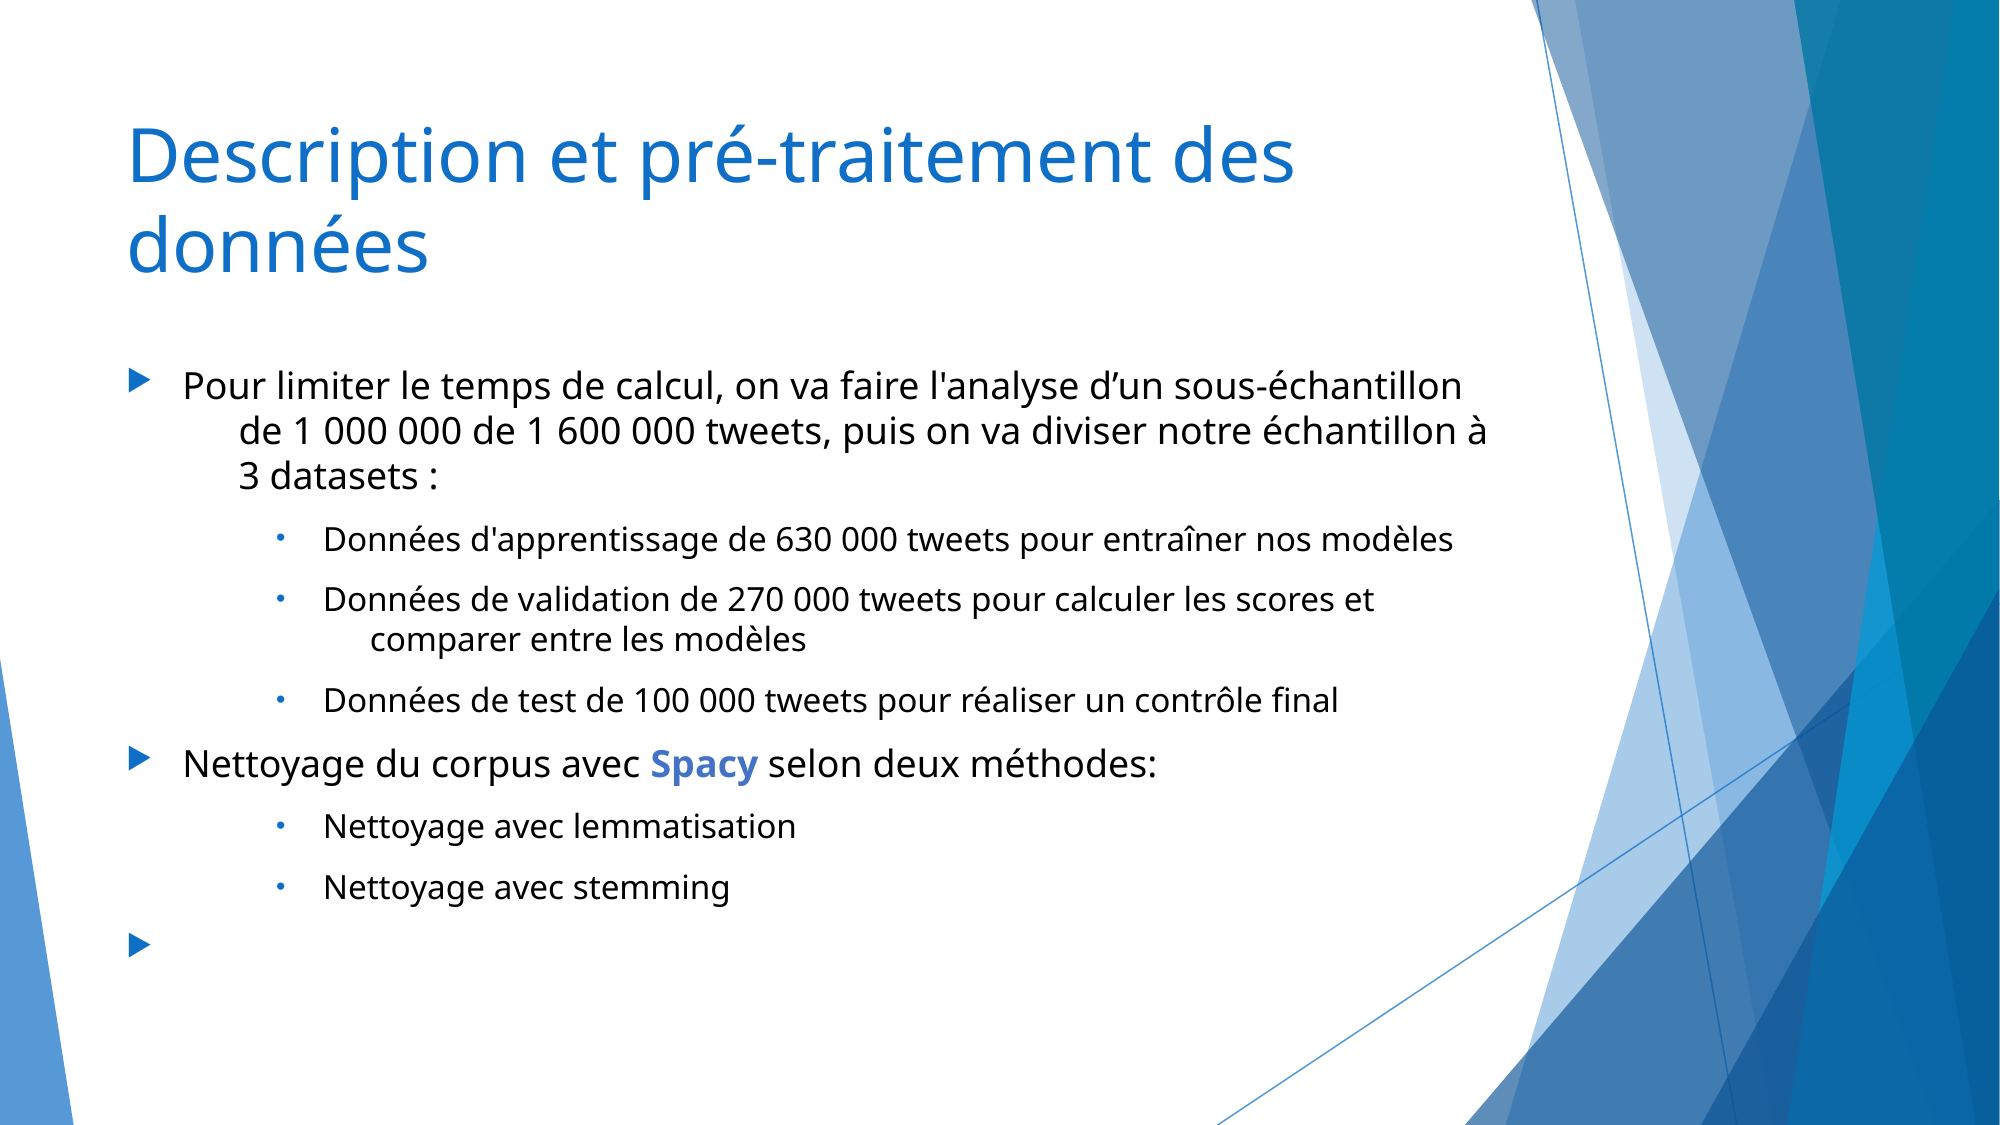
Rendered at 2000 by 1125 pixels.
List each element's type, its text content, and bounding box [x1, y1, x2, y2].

title Description et pré-traitement des données [111, 99, 1521, 317]
list Pour limiter le temps de calcul, on va faire l'analyse d’un sous-échantillon de 1 000 000 de 1 600 000 tweets, puis on va diviser notre échantillon à 3 datasets : Données d'apprentissage de 630 000 tweets pour entraîner nos modèles Données de validation de 270 000 tweets pour calculer les scores et comparer entre les modèles Données de test de 100 000 tweets pour réaliser un contrôle final Nettoyage du corpus avec Spacy selon deux méthodes: Nettoyage avec lemmatisation Nettoyage avec stemming [111, 354, 1521, 992]
